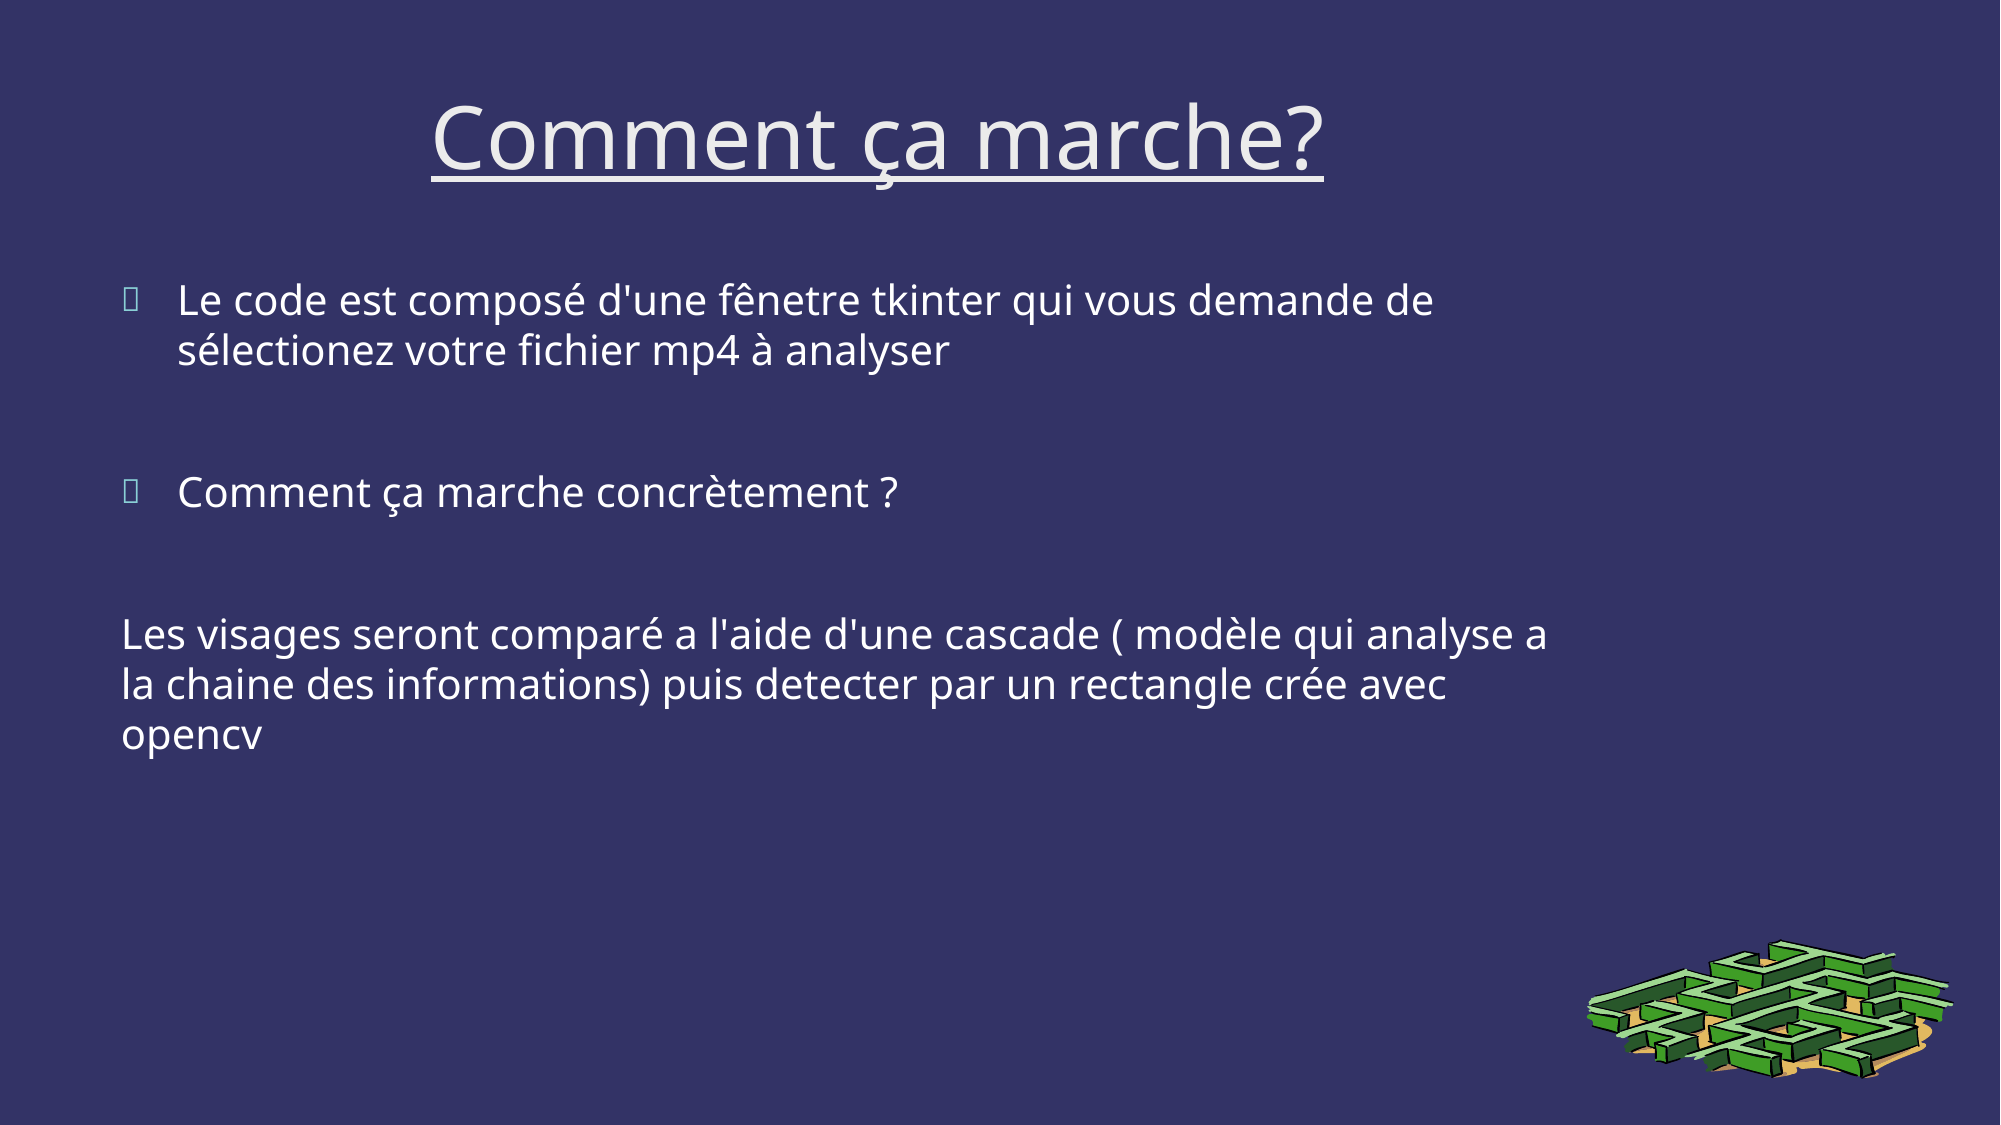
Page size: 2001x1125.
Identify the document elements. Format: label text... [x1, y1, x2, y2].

title Comment ça marche? [106, 74, 1649, 304]
list Le code est composé d'une fênetre tkinter qui vous demande de sélectionez votre fichier mp4 à analyser Comment ça marche concrètement ? Les visages seront comparé a l'aide d'une cascade ( modèle qui analyse a la chaine des informations) puis detecter par un rectangle crée avec opencv [106, 266, 1574, 1110]
